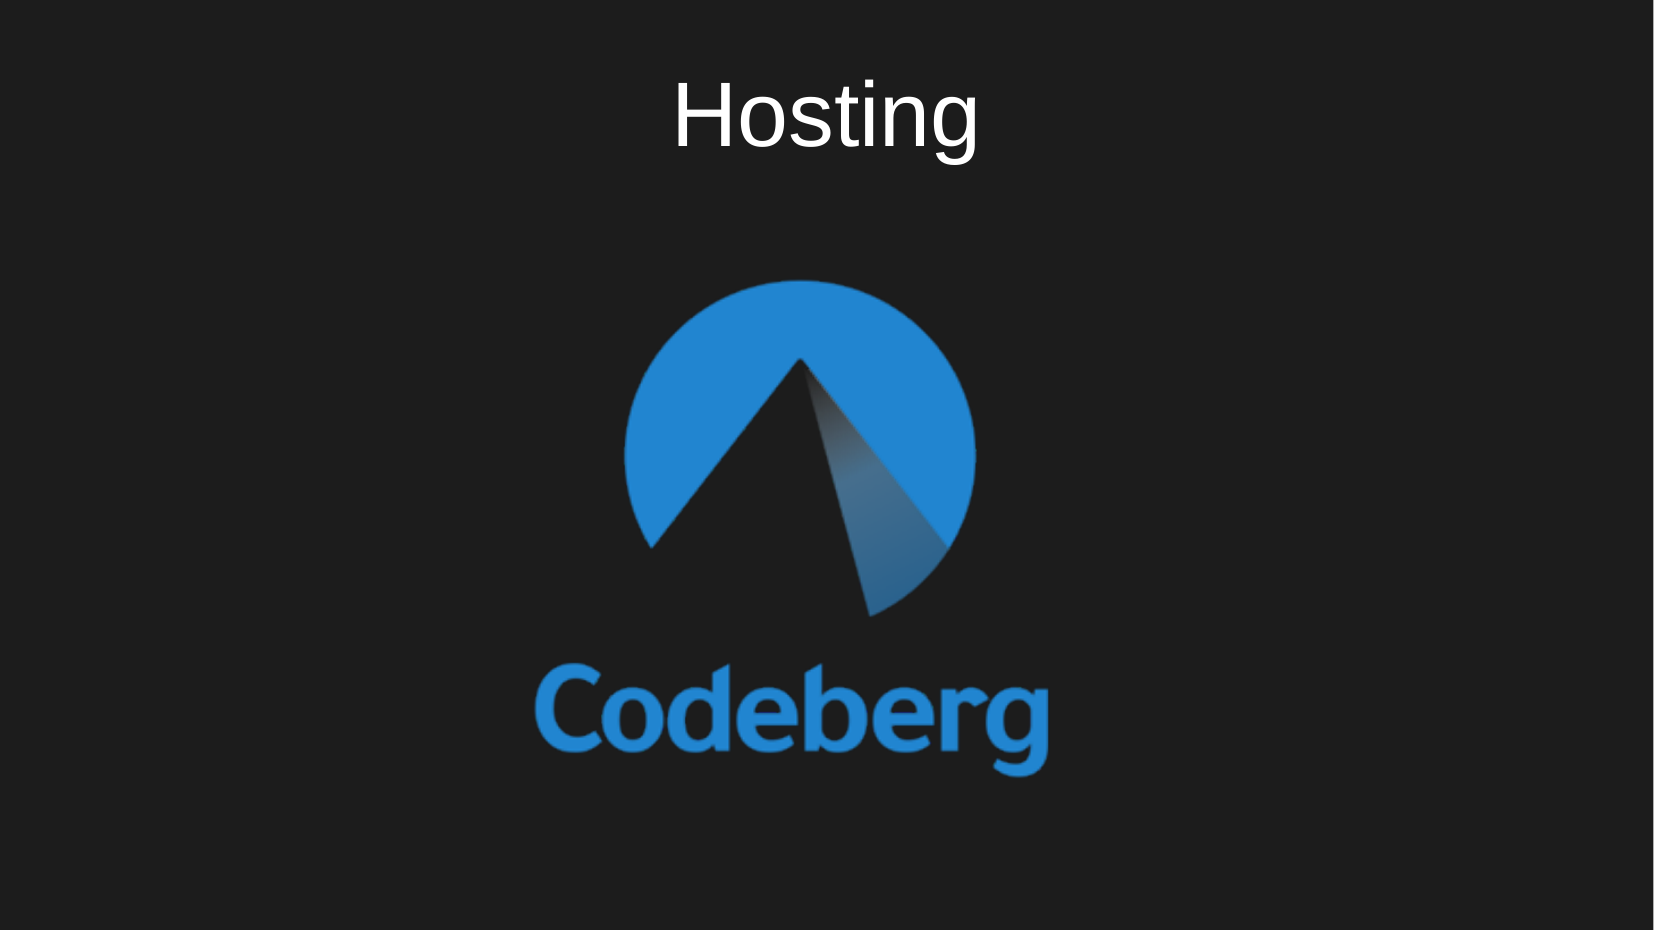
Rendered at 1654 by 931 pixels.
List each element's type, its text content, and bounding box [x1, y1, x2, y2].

picture [262, 216, 1351, 847]
title Hosting [82, 37, 1571, 193]
